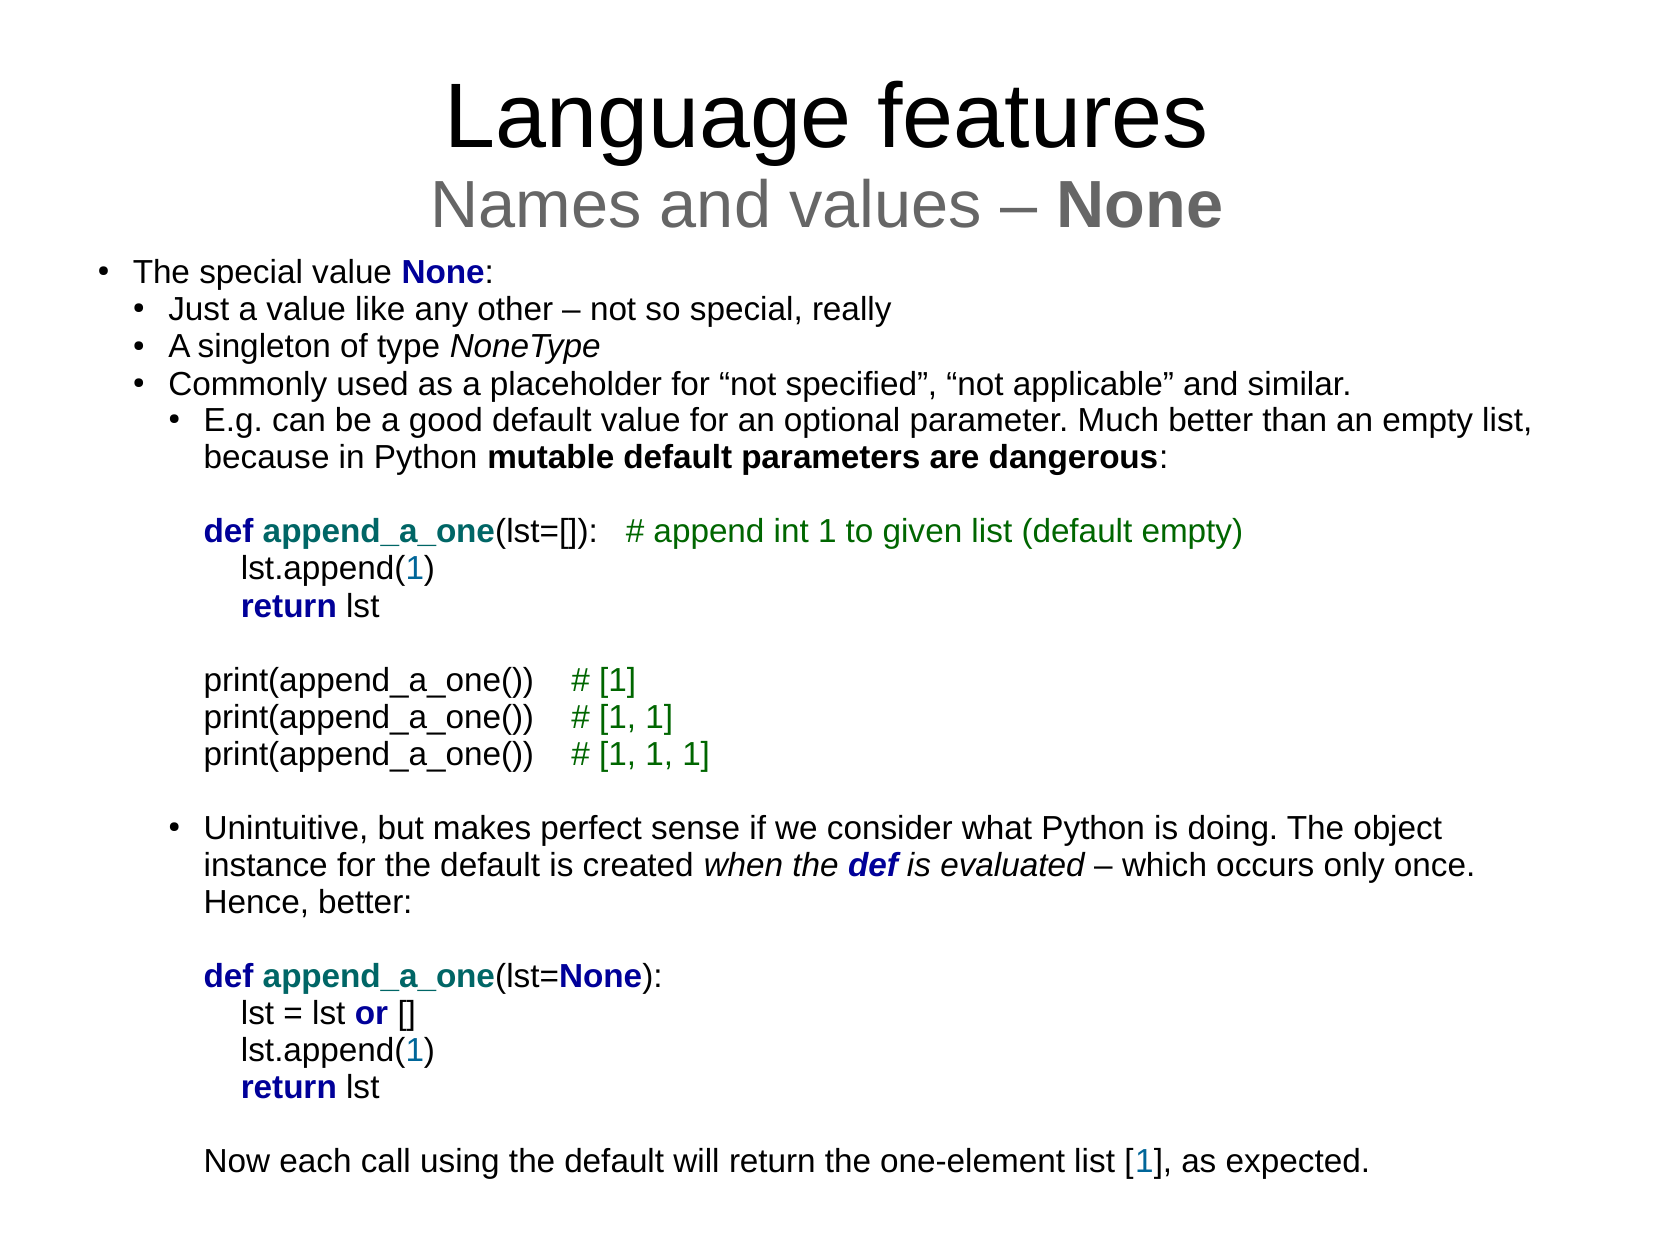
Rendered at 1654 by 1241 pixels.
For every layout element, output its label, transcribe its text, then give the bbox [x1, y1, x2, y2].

text_box The special value None: Just a value like any other – not so special, really A singleton of type NoneType Commonly used as a placeholder for “not specified”, “not applicable” and similar. E.g. can be a good default value for an optional parameter. Much better than an empty list, because in Python mutable default parameters are dangerous: def append_a_one(lst=[]): # append int 1 to given list (default empty) lst.append(1) return lst print(append_a_one()) # [1] print(append_a_one()) # [1, 1] print(append_a_one()) # [1, 1, 1] Unintuitive, but makes perfect sense if we consider what Python is doing. The object instance for the default is created when the def is evaluated – which occurs only once. Hence, better: def append_a_one(lst=None): lst = lst or [] lst.append(1) return lst Now each call using the default will return the one-element list [1], as expected. [82, 246, 1561, 1199]
title Language features Names and values – None [82, 49, 1571, 257]
